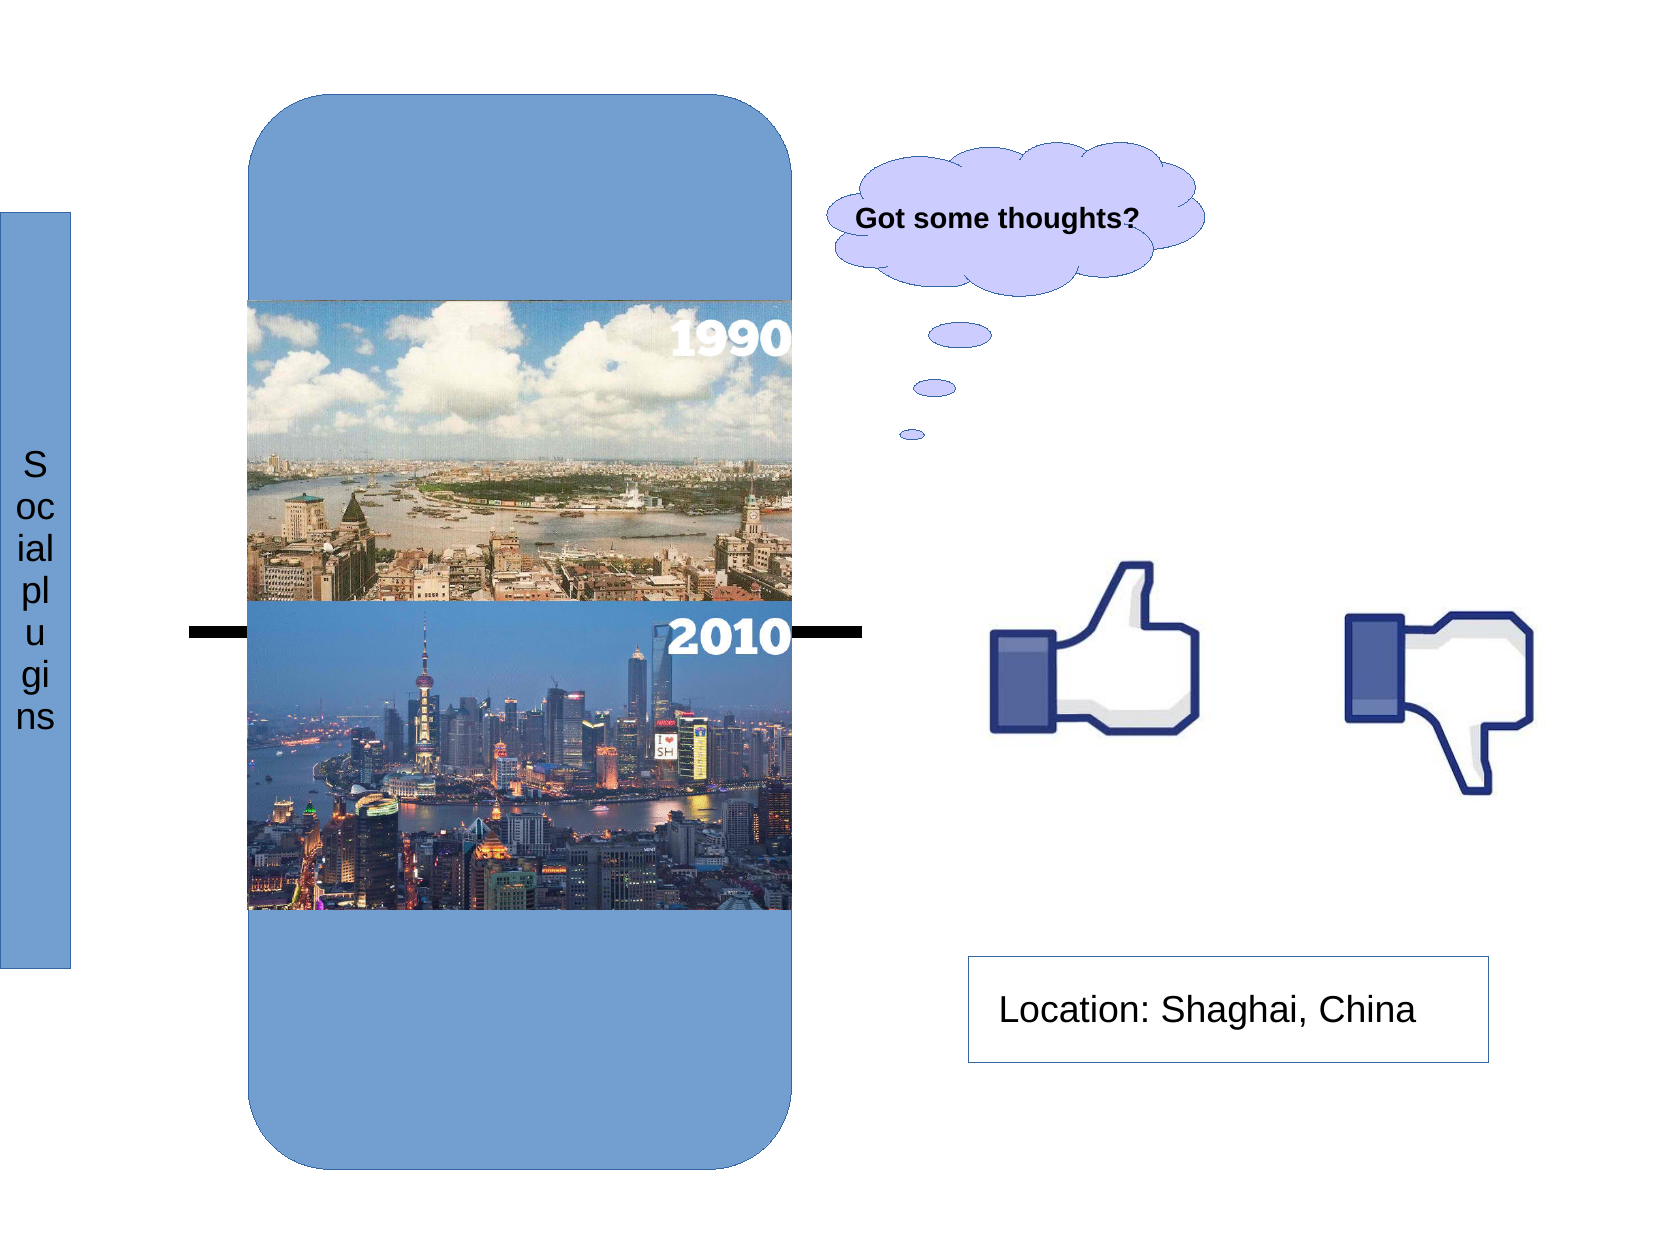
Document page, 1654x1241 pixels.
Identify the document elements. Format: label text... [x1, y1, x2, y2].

text_box [248, 94, 792, 300]
text_box Location: Shaghai, China [968, 956, 1489, 1063]
text_box Got some thoughts? [826, 142, 1205, 297]
text_box [248, 910, 792, 1170]
picture [247, 300, 792, 910]
picture [980, 534, 1241, 756]
text_box Social plugins [0, 212, 71, 969]
text_box Got some thoughts? [928, 322, 992, 348]
picture [1336, 590, 1571, 824]
text_box Got some thoughts? [913, 379, 956, 397]
